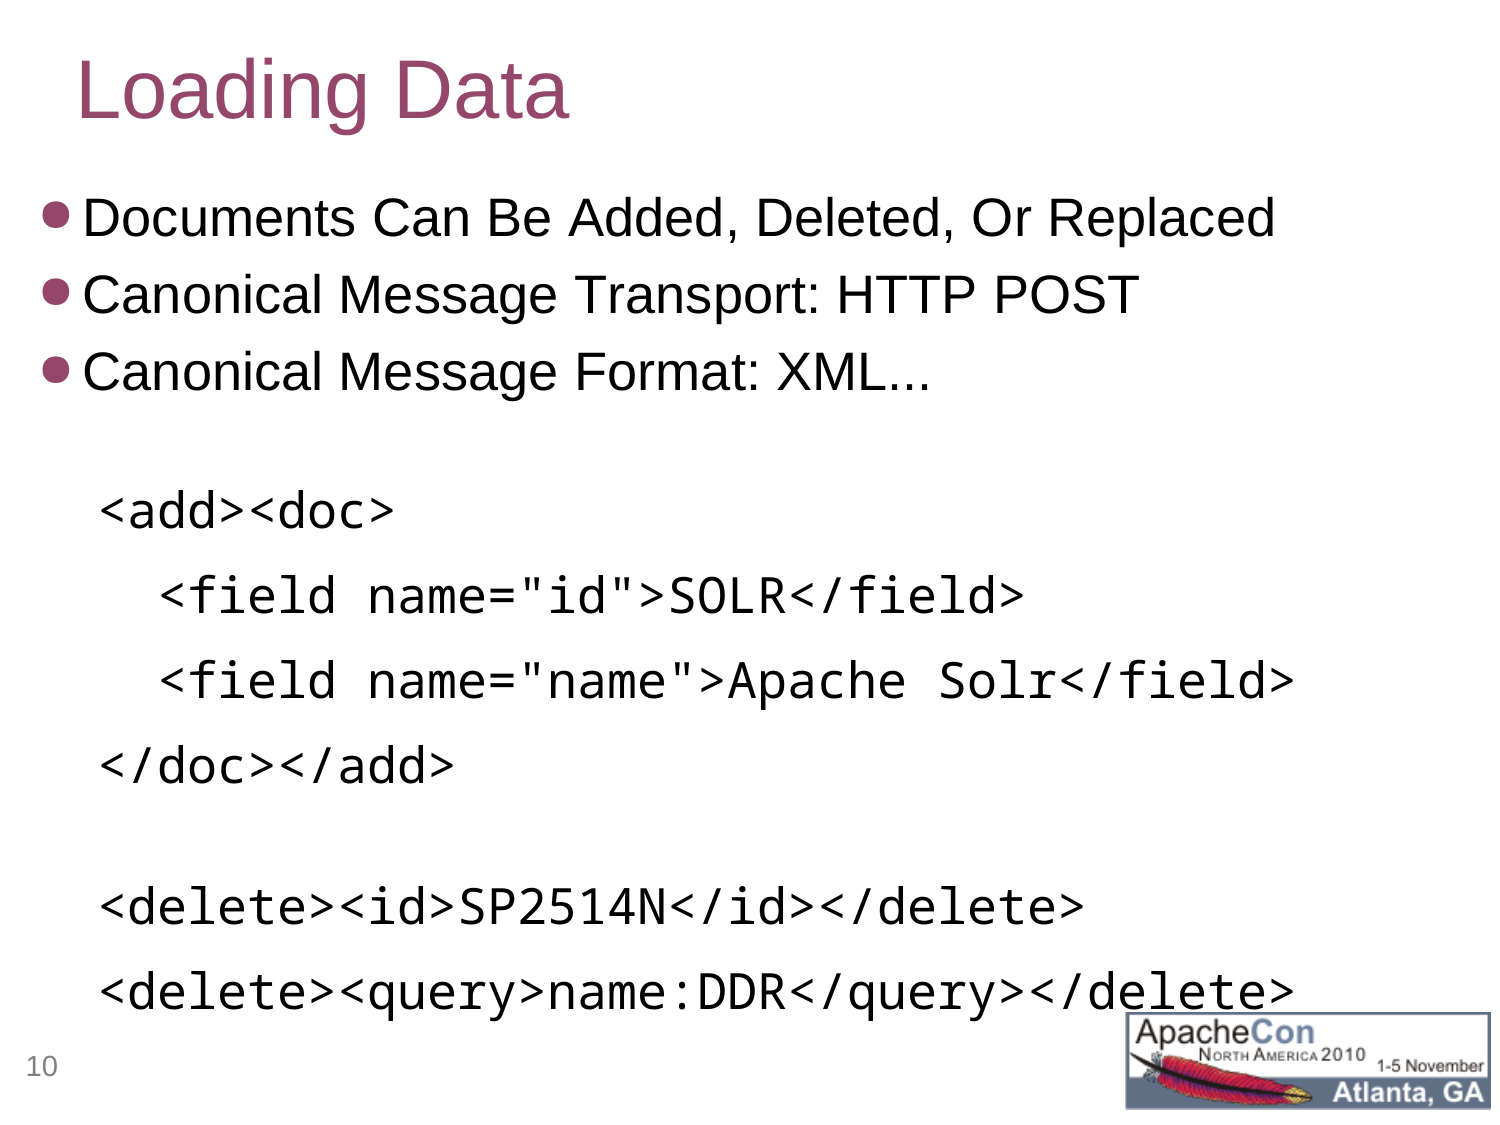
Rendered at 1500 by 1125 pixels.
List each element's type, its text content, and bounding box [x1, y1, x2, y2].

title Loading Data [75, 0, 1425, 181]
picture [1125, 1012, 1491, 1110]
list Documents Can Be Added, Deleted, Or Replaced Canonical Message Transport: HTTP POST Canonical Message Format: XML... <add><doc> <field name="id">SOLR</field> <field name="name">Apache Solr</field> </doc></add> <delete><id>SP2514N</id></delete> <delete><query>name:DDR</query></delete> [37, 187, 1463, 1006]
